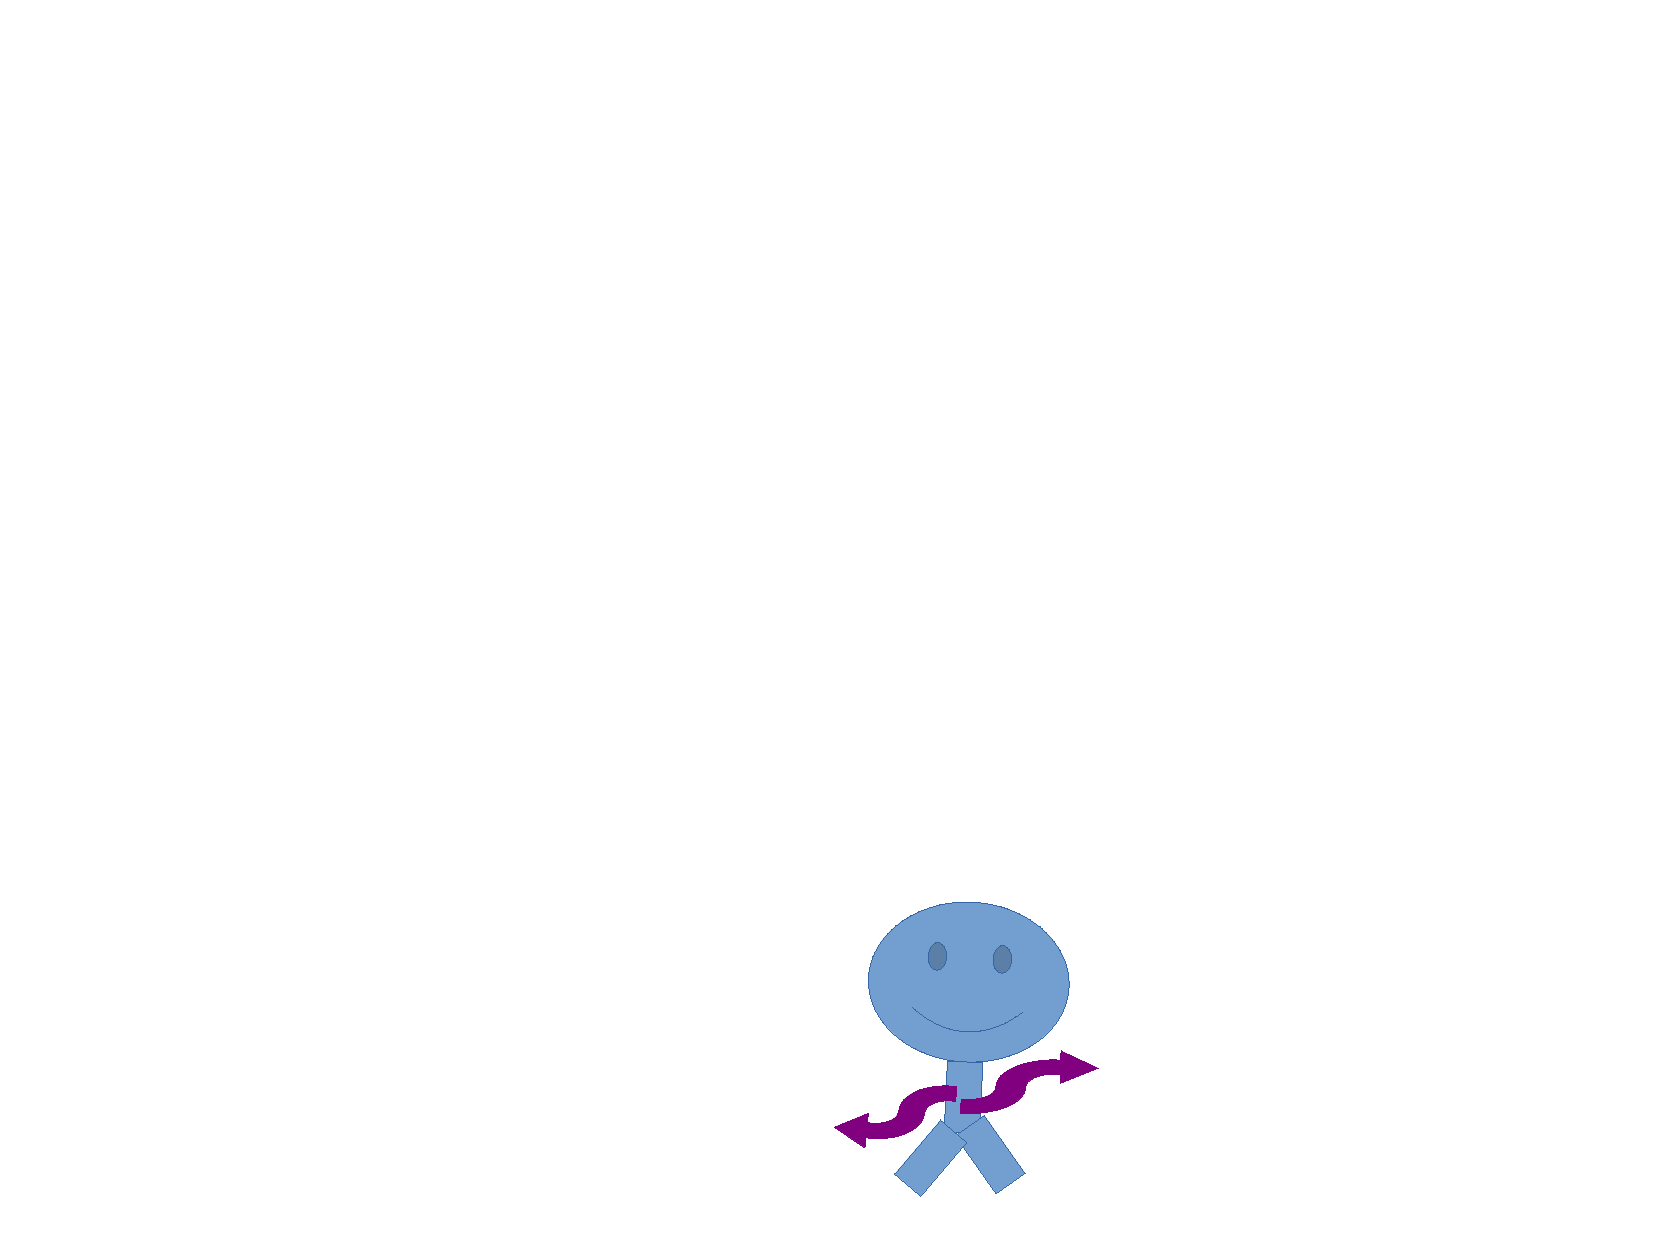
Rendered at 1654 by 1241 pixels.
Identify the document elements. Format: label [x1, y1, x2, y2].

text_box [834, 902, 1099, 1197]
